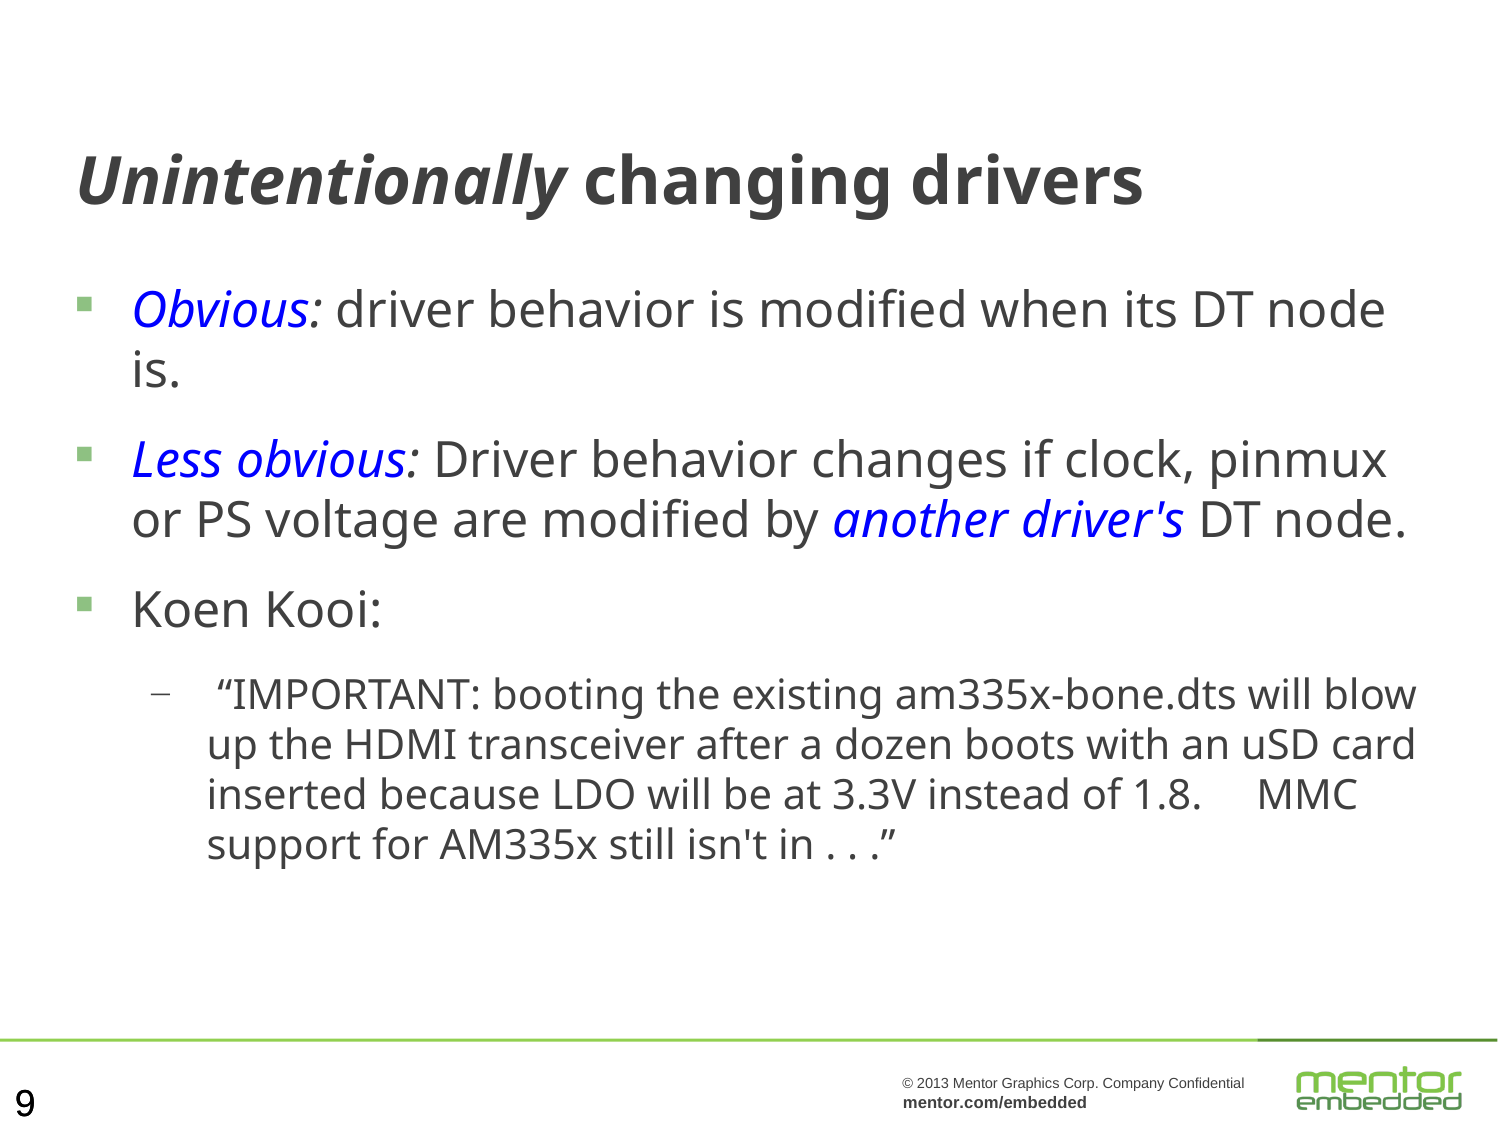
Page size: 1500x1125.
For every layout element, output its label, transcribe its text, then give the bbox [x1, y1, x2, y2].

picture [1292, 1062, 1464, 1114]
title Unintentionally changing drivers [0, 104, 1500, 225]
list Obvious: driver behavior is modified when its DT node is. Less obvious: Driver behavior changes if clock, pinmux or PS voltage are modified by another driver's DT node. Koen Kooi: “IMPORTANT: booting the existing am335x-bone.dts will blow up the HDMI transceiver after a dozen boots with an uSD card inserted because LDO will be at 3.3V instead of 1.8. MMC support for AM335x still isn't in . . .” [0, 270, 1500, 1026]
